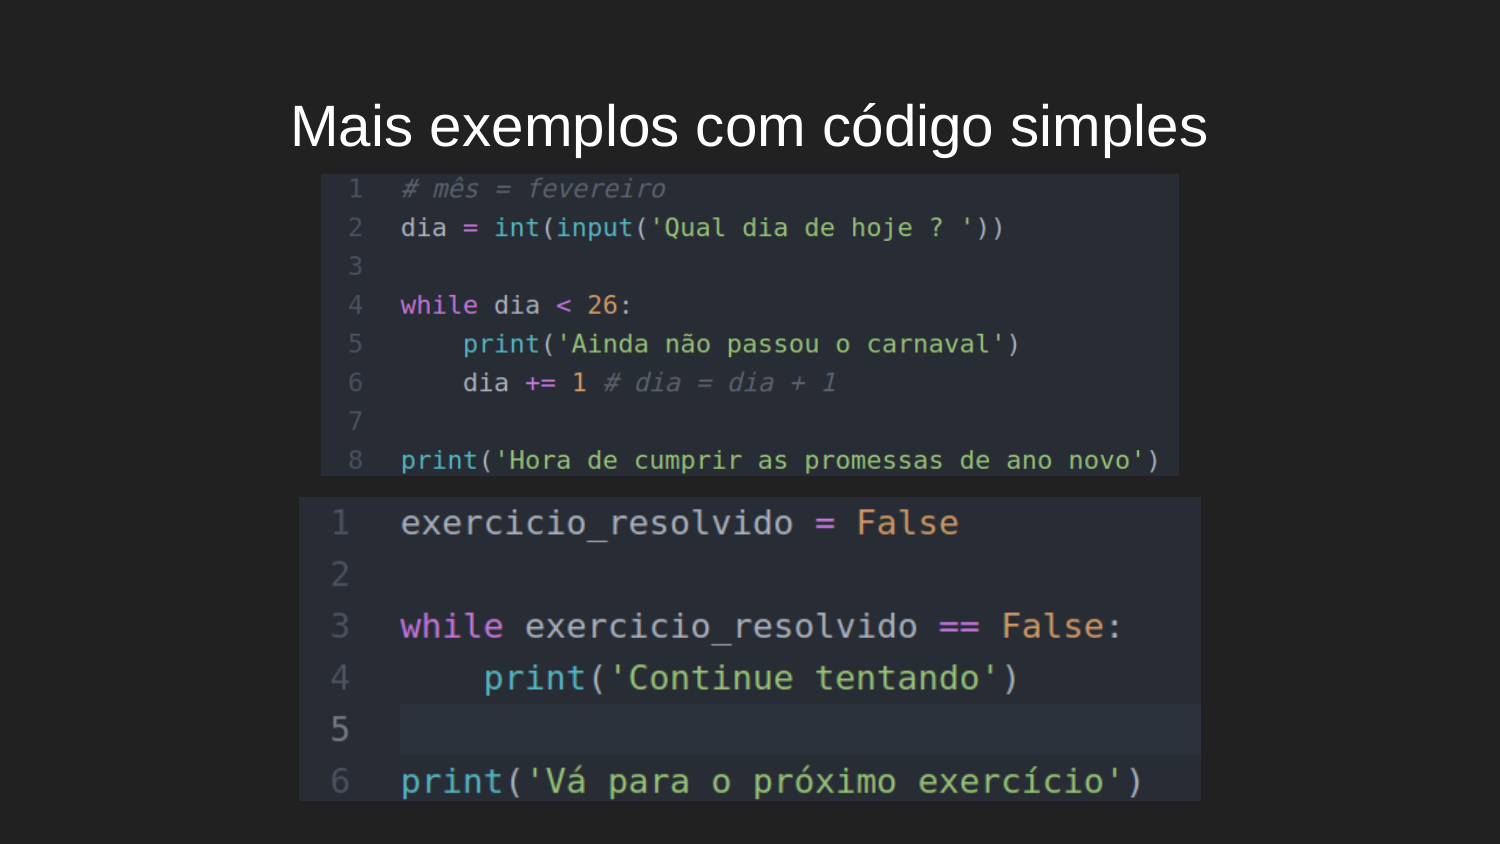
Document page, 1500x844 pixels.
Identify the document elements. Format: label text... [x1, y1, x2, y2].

title Mais exemplos com código simples [51, 72, 1449, 167]
picture [299, 497, 1201, 801]
picture [321, 174, 1179, 476]
